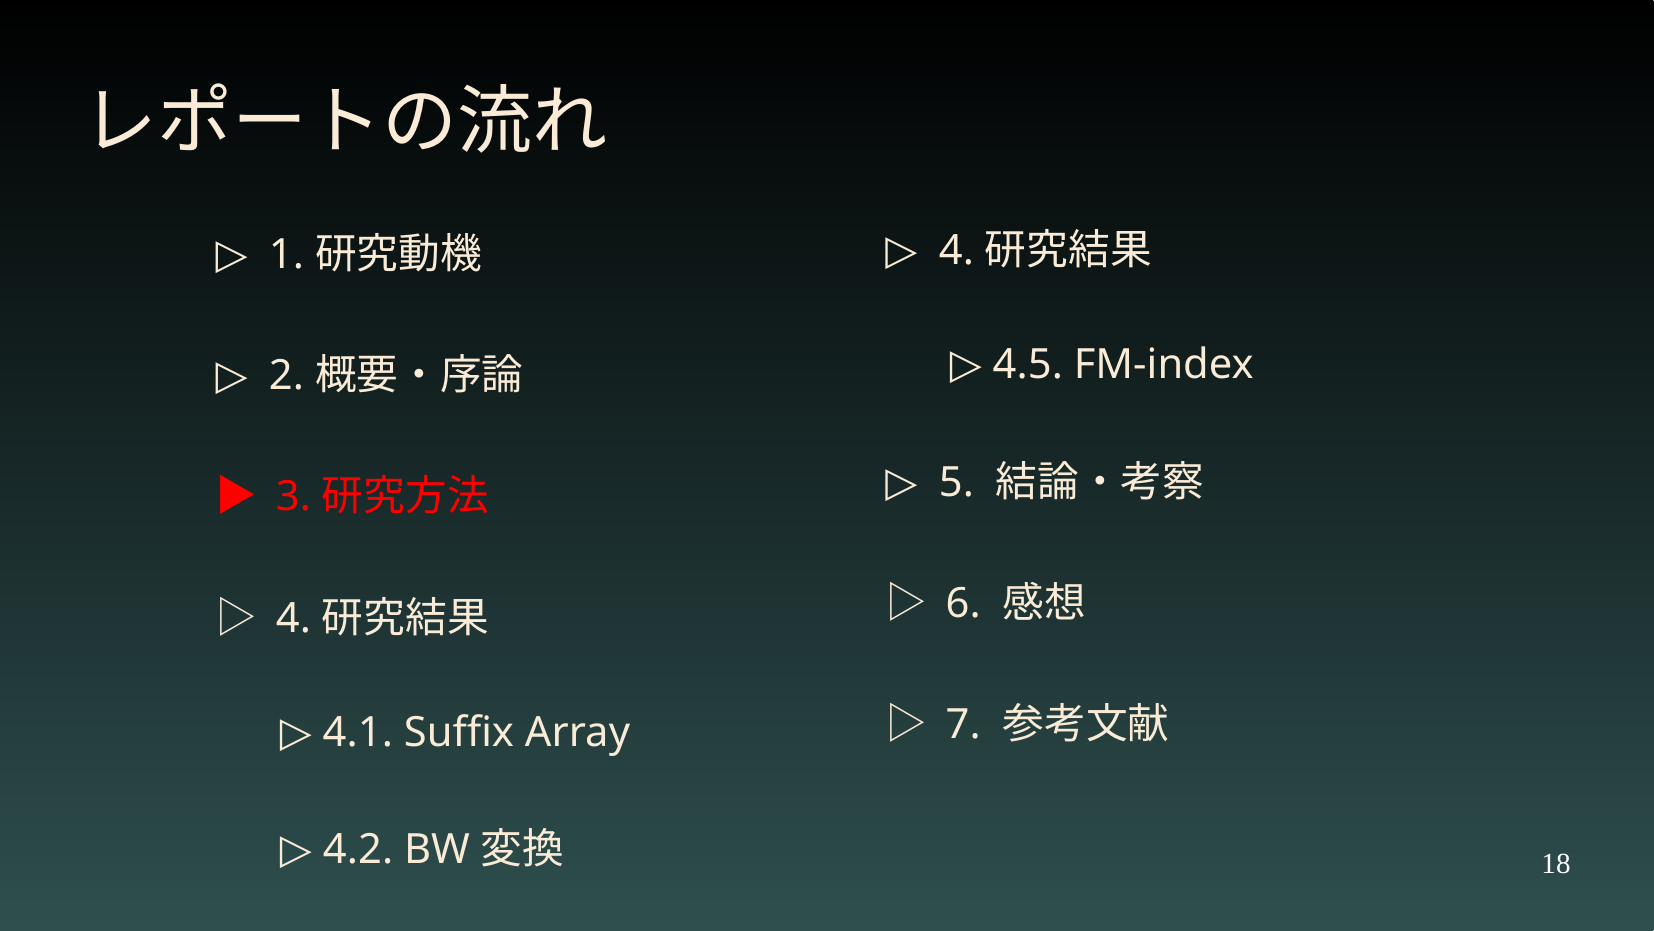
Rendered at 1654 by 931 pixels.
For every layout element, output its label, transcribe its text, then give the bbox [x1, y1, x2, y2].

title レポートの流れ [82, 37, 709, 193]
text_box ▷ 4. 研究結果 ▷ 4.5. FM-index ▷ 5. 結論・考察 ▷ 6. 感想 ▷ 7. 参考文献 [870, 208, 1474, 892]
text_box ▷ 1. 研究動機 ▷ 2. 概要・序論 ▶ 3. 研究方法 ▷ 4. 研究結果 ▷ 4.1. Suffix Array ▷ 4.2. BW 変換 ▷ 4.3. Bit Vector ▷ 4.4. Wavelet Matrix [200, 212, 804, 896]
